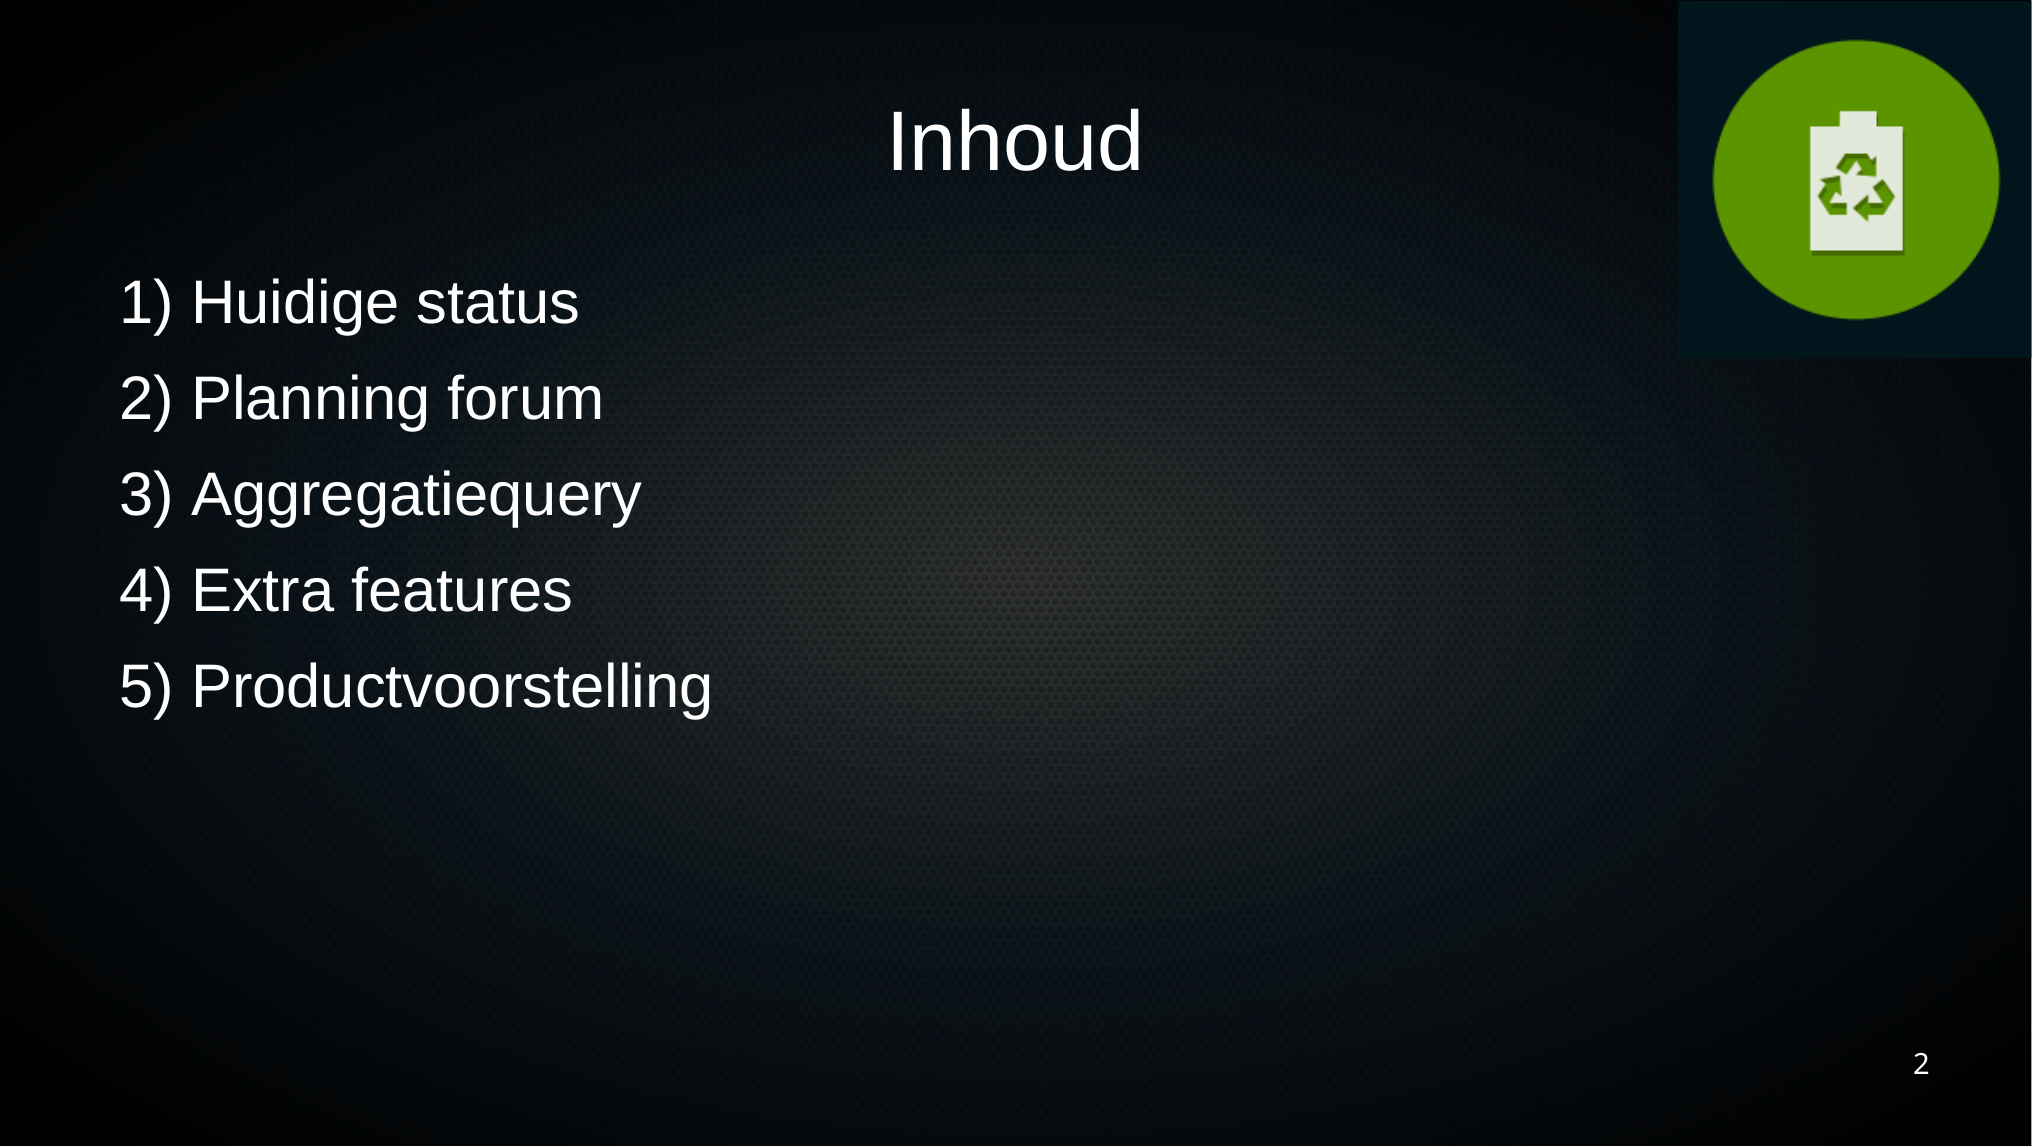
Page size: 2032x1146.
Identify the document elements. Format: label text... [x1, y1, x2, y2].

title Inhoud [101, 45, 1678, 237]
list Huidige status Planning forum Aggregatiequery Extra features Productvoorstelling [101, 268, 1890, 768]
picture [0, 0, 2032, 1146]
